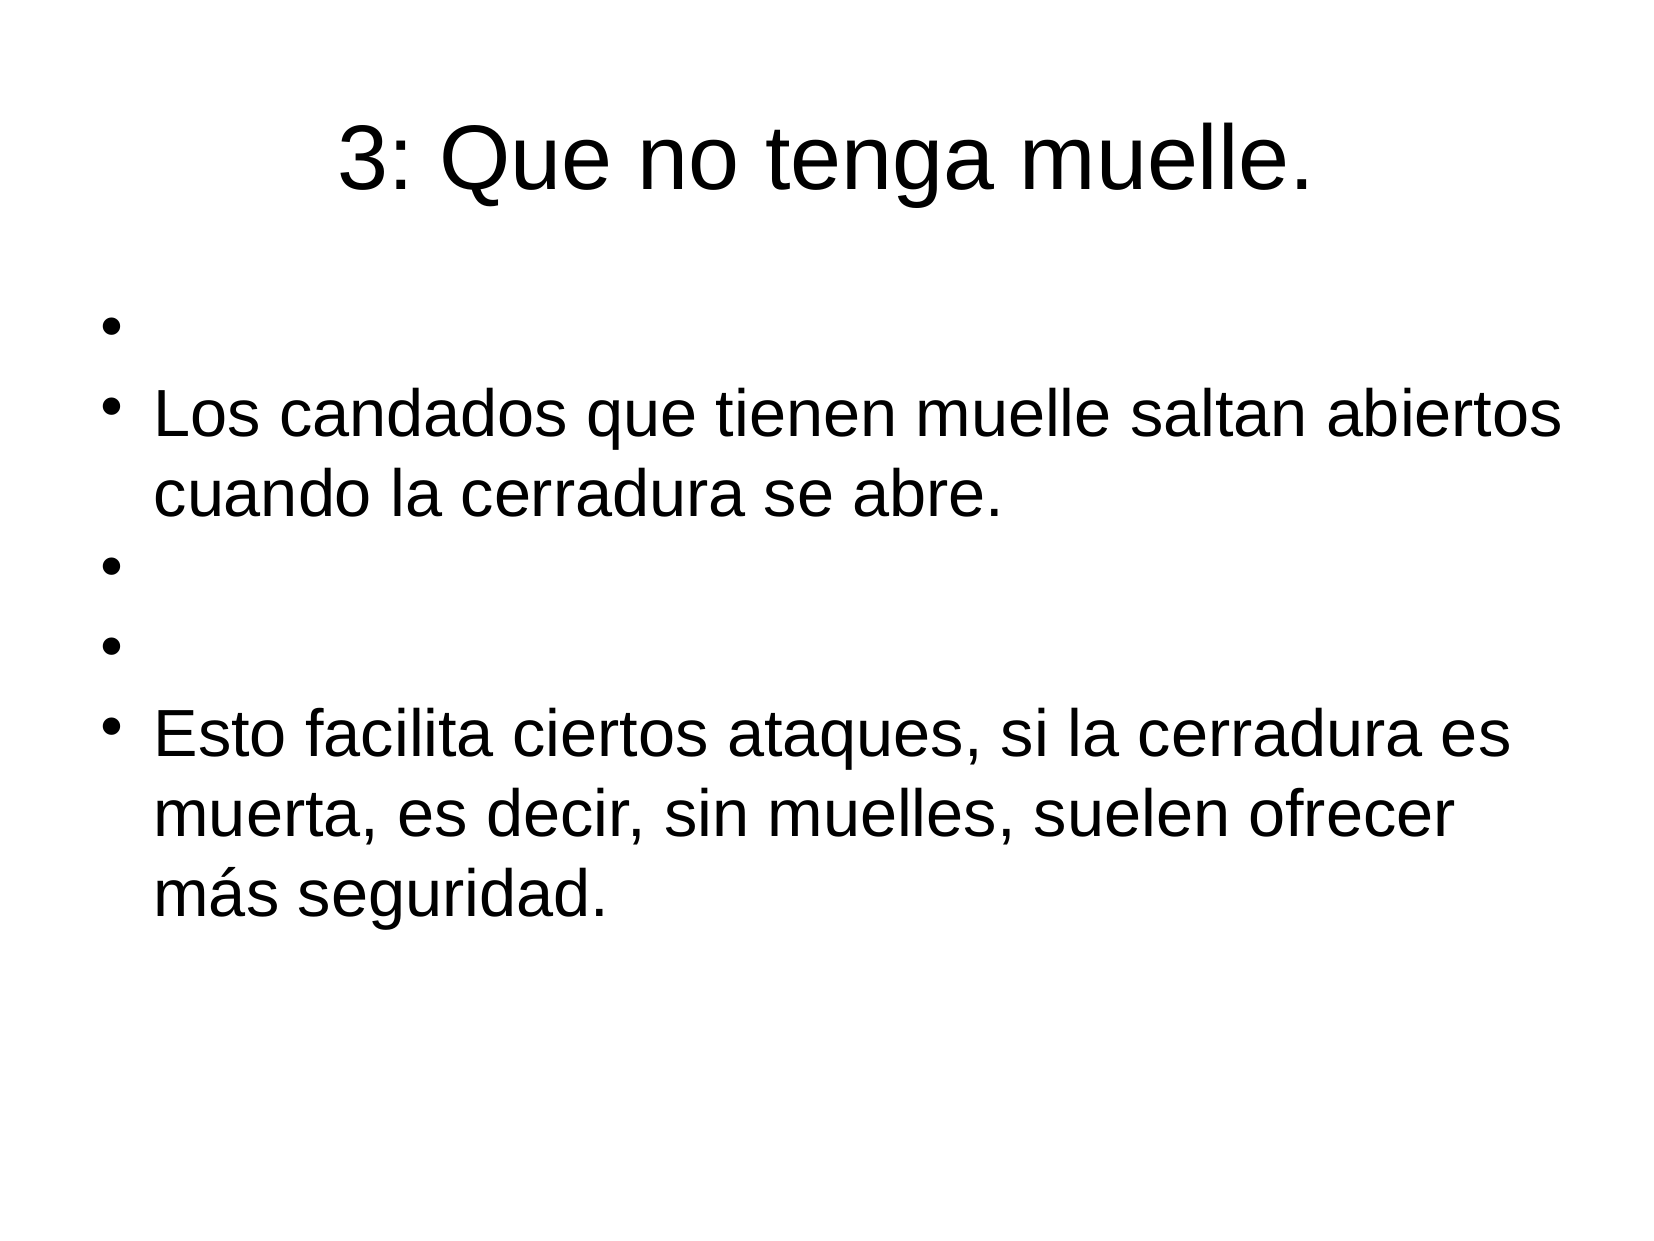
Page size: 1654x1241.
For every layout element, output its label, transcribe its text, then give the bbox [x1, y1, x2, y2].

text_box Los candados que tienen muelle saltan abiertos cuando la cerradura se abre. Esto facilita ciertos ataques, si la cerradura es muerta, es decir, sin muelles, suelen ofrecer más seguridad. [82, 290, 1571, 1010]
text_box 3: Que no tenga muelle. [82, 49, 1571, 257]
